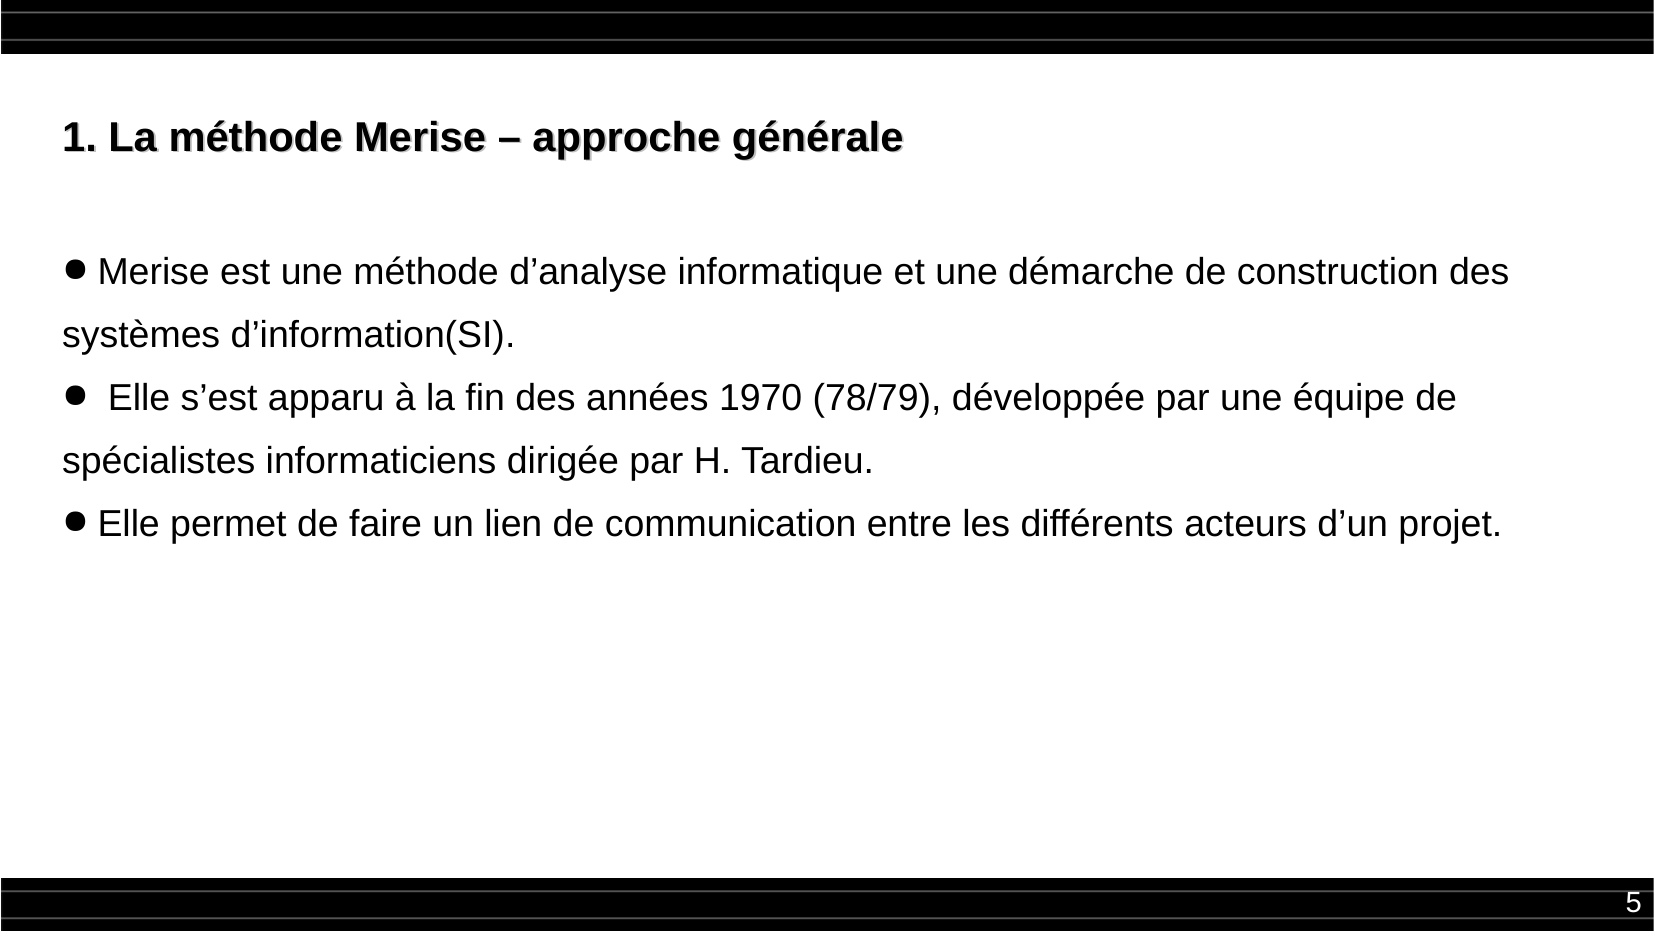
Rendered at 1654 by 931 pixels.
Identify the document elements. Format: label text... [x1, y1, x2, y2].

picture [1, 0, 1654, 54]
text_box 1. La méthode Merise – approche générale Merise est une méthode d’analyse informatique et une démarche de construction des systèmes d’information(SI). Elle s’est apparu à la fin des années 1970 (78/79), développée par une équipe de spécialistes informaticiens dirigée par H. Tardieu. Elle permet de faire un lien de communication entre les différents acteurs d’un projet. [47, 82, 1595, 552]
picture [1, 878, 1654, 931]
